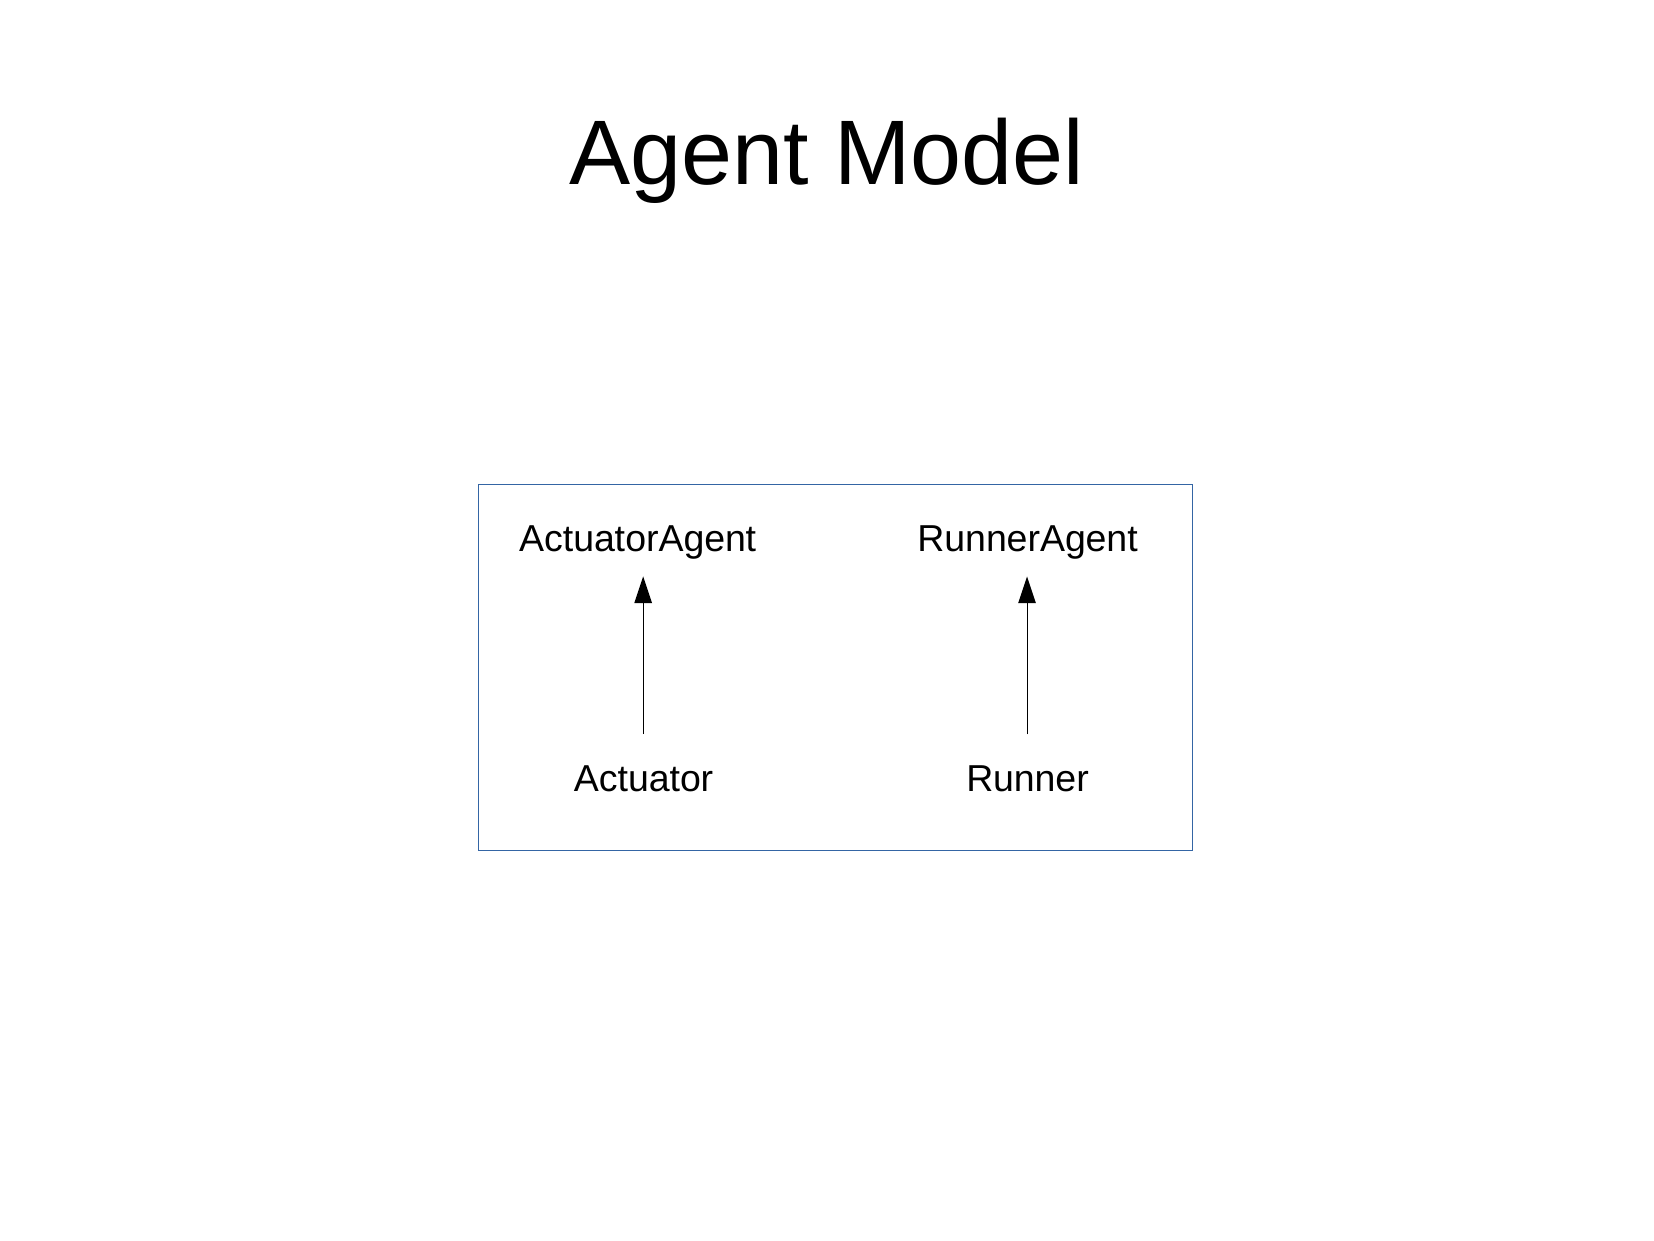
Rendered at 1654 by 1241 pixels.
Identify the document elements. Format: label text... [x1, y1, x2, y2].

text_box Runner [921, 750, 1134, 825]
title Agent Model [82, 49, 1571, 257]
text_box Actuator [537, 750, 751, 825]
text_box ActuatorAgent [484, 510, 792, 567]
text_box RunnerAgent [874, 510, 1182, 567]
